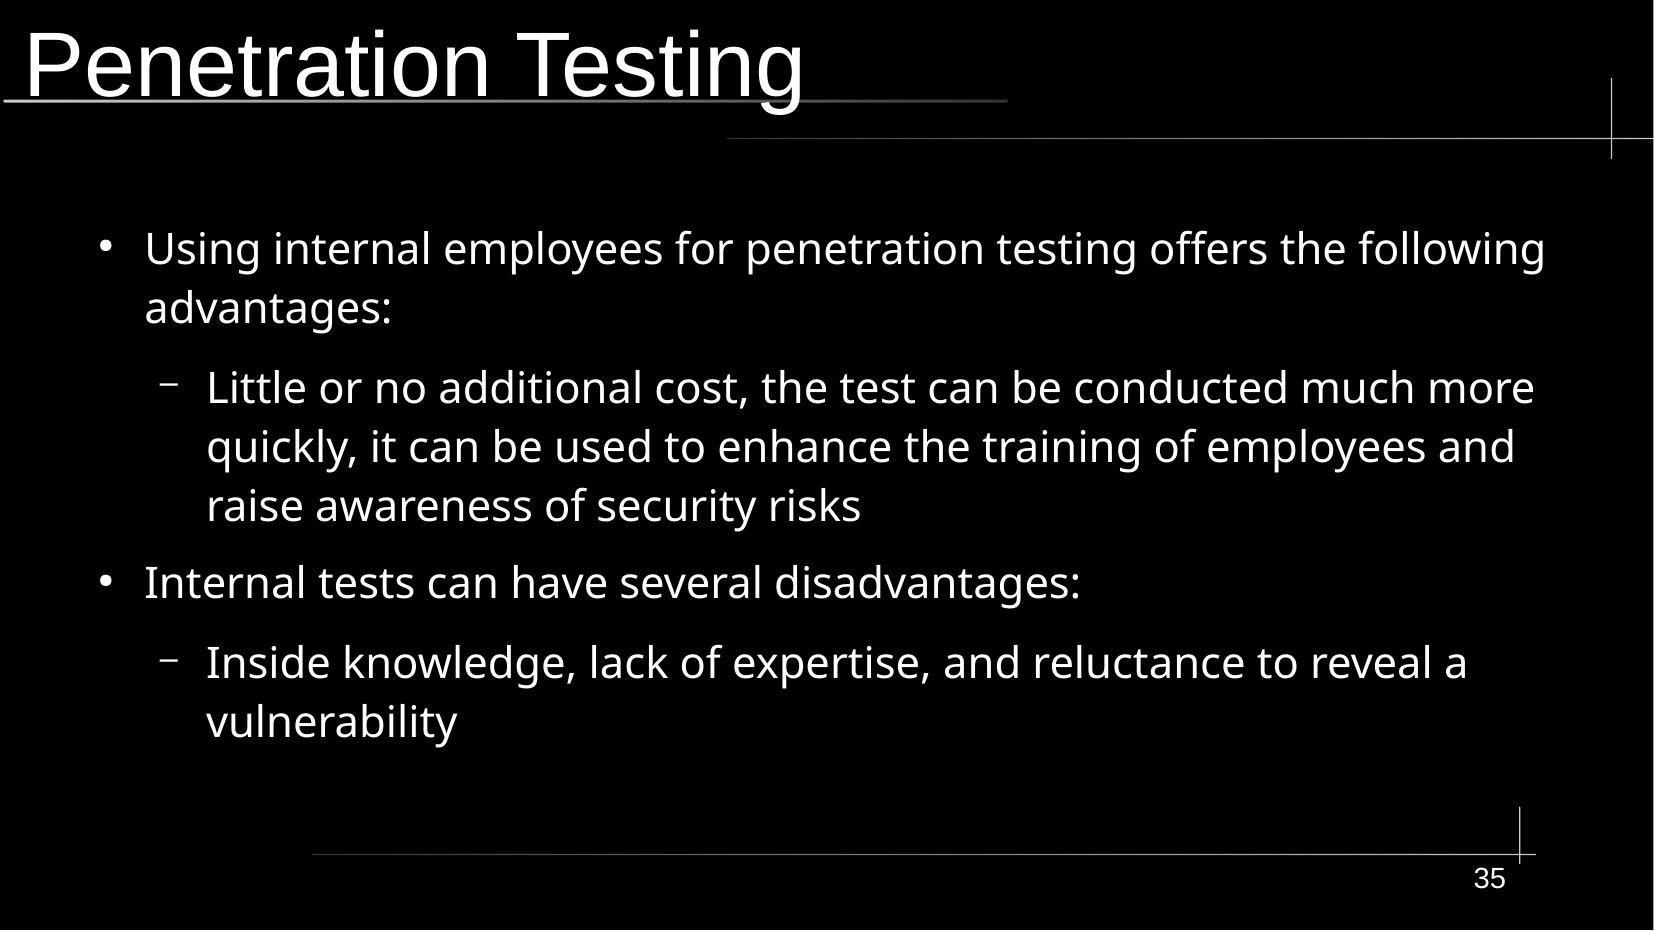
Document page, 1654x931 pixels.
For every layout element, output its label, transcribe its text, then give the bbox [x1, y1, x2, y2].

list Using internal employees for penetration testing offers the following advantages: Little or no additional cost, the test can be conducted much more quickly, it can be used to enhance the training of employees and raise awareness of security risks Internal tests can have several disadvantages: Inside knowledge, lack of expertise, and reluctance to reveal a vulnerability [82, 217, 1571, 758]
title Penetration Testing [23, 11, 1589, 119]
